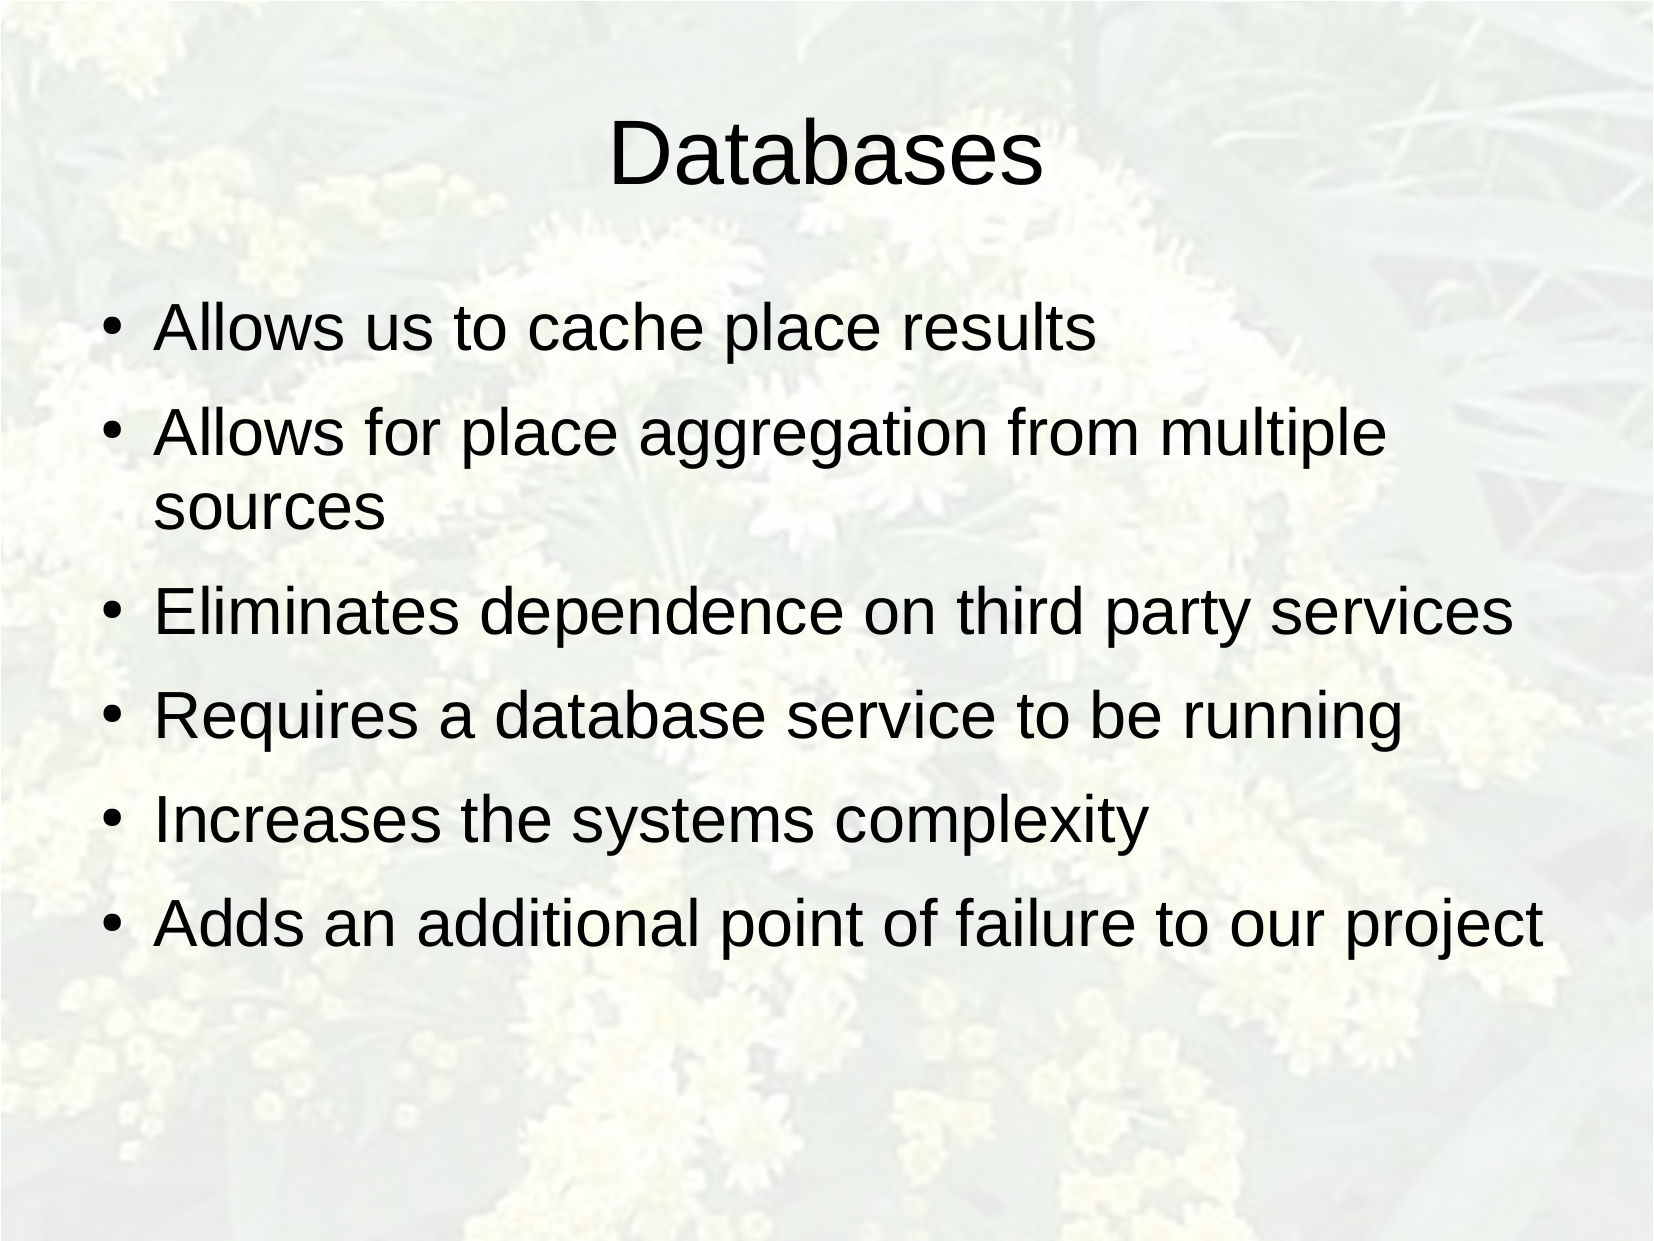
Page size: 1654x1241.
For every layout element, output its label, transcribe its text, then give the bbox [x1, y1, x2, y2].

list Allows us to cache place results Allows for place aggregation from multiple sources Eliminates dependence on third party services Requires a database service to be running Increases the systems complexity Adds an additional point of failure to our project [82, 290, 1571, 1109]
title Databases [82, 56, 1571, 250]
picture [1, 1, 1653, 1241]
